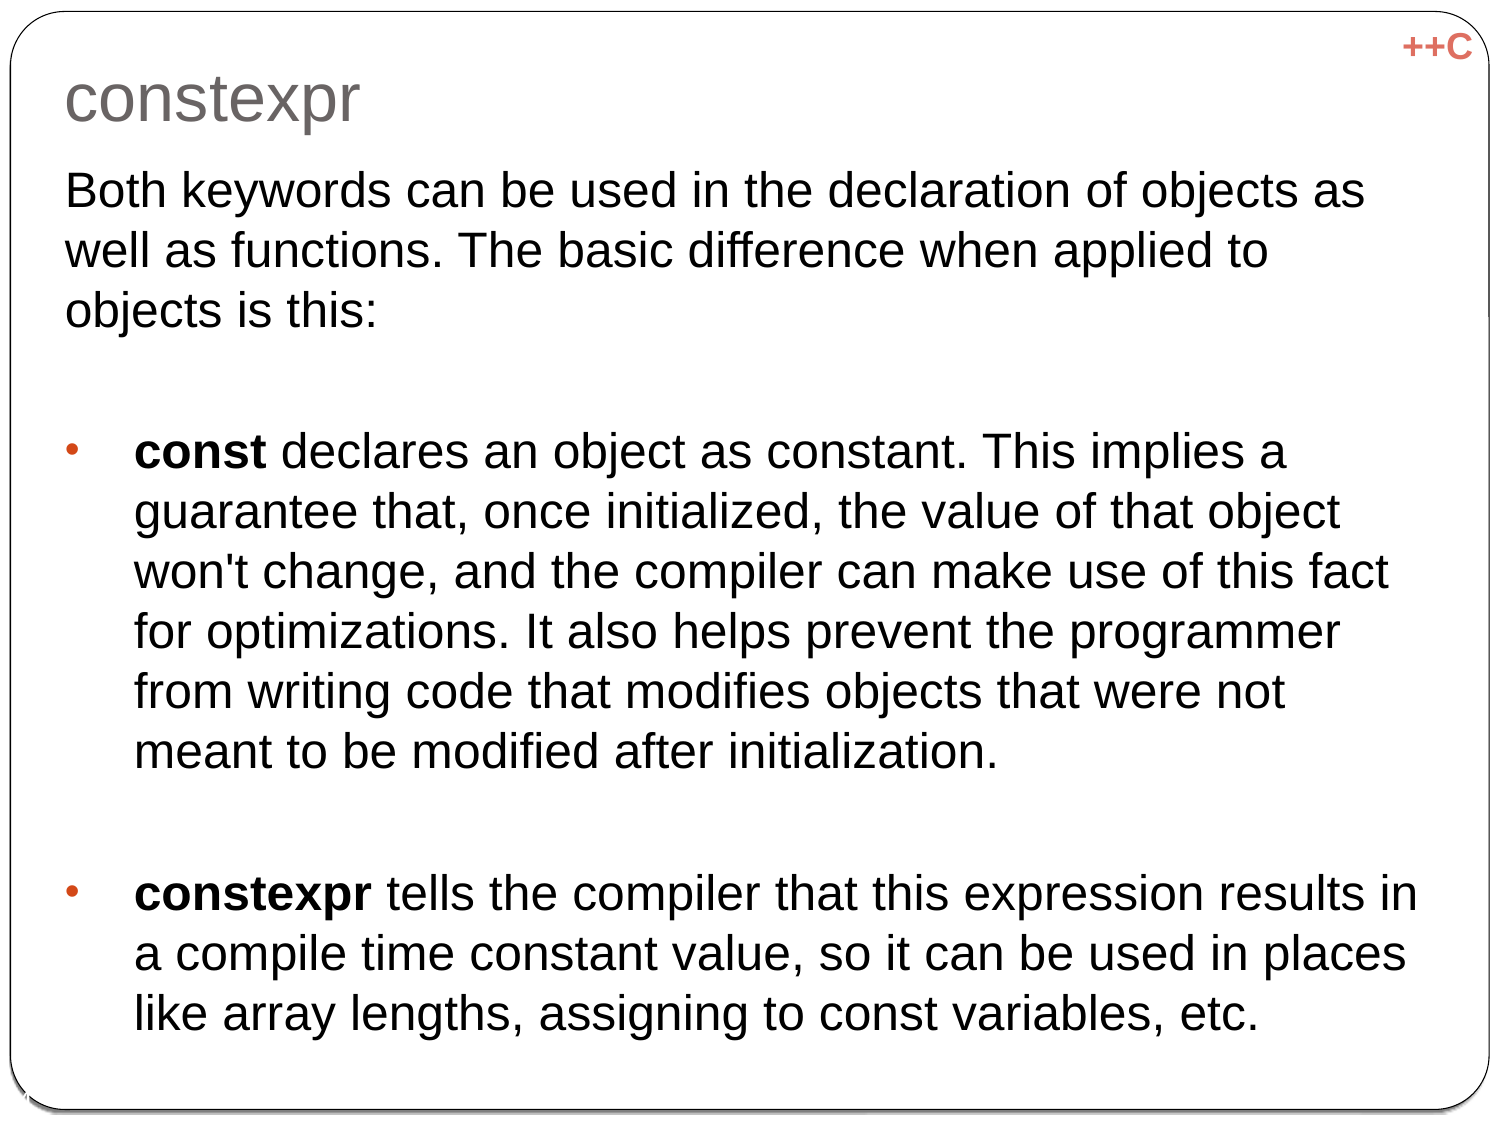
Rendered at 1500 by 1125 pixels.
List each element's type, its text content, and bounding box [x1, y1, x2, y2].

slide_number <number> [0, 1074, 50, 1125]
list Both keywords can be used in the declaration of objects as well as functions. The basic difference when applied to objects is this: const declares an object as constant. This implies a guarantee that, once initialized, the value of that object won't change, and the compiler can make use of this fact for optimizations. It also helps prevent the programmer from writing code that modifies objects that were not meant to be modified after initialization. constexpr tells the compiler that this expression results in a compile time constant value, so it can be used in places like array lengths, assigning to const variables, etc. [50, 149, 1450, 1088]
title constexpr [50, 45, 1450, 149]
